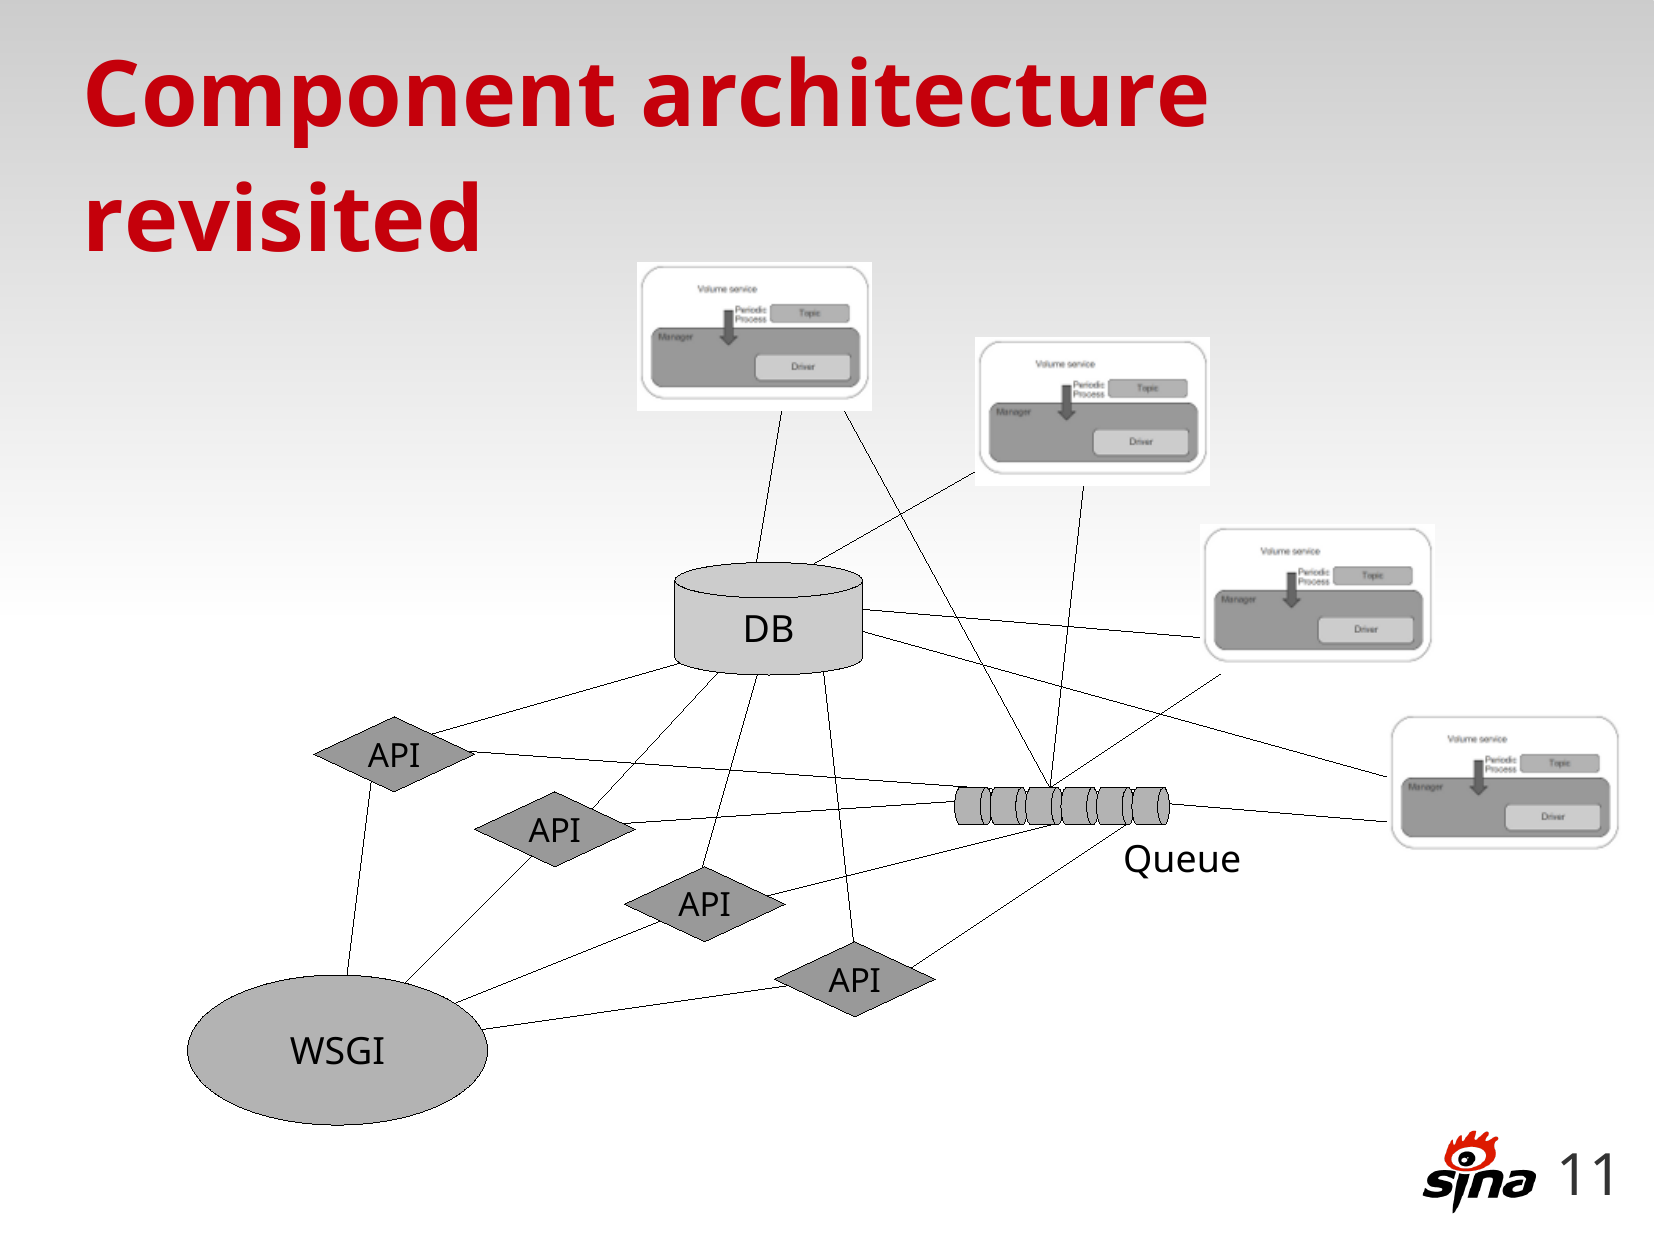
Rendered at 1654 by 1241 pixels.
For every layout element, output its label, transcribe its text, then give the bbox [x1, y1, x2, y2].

picture [1394, 1087, 1564, 1241]
text_box API [774, 941, 936, 1017]
picture [637, 262, 872, 411]
text_box DB [674, 562, 863, 676]
text_box WSGI [187, 975, 488, 1126]
picture [1387, 712, 1622, 861]
text_box API [313, 716, 475, 792]
text_box API [474, 791, 636, 867]
picture [975, 337, 1210, 486]
text_box API [624, 866, 786, 942]
picture [1200, 524, 1435, 674]
title Component architecture revisited [82, 49, 1571, 257]
text_box Queue [1107, 825, 1258, 883]
text_box [954, 787, 1170, 825]
